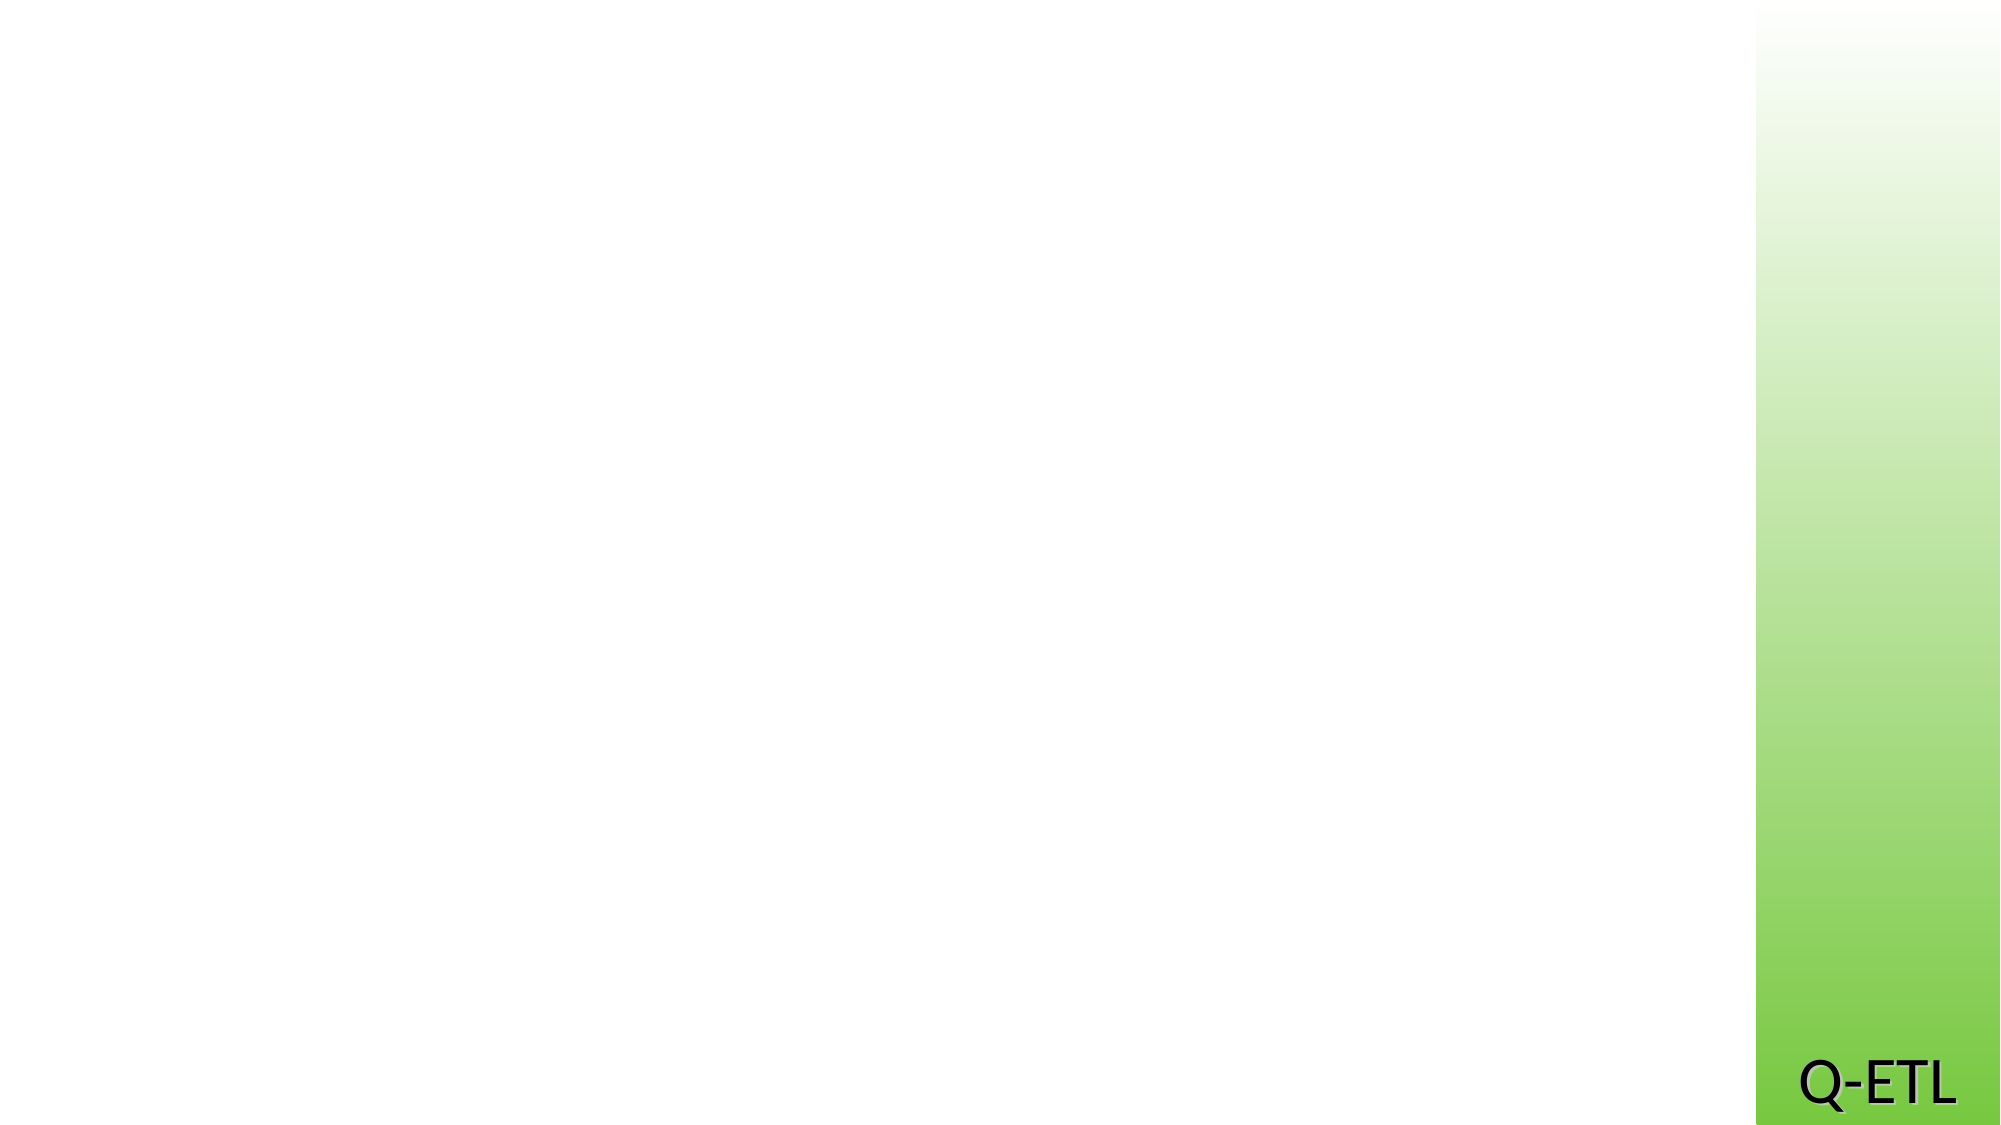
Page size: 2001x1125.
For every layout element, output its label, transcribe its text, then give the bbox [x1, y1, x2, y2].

text_box Q-ETL [1688, 1029, 2000, 1124]
text_box [1757, 0, 2000, 1029]
